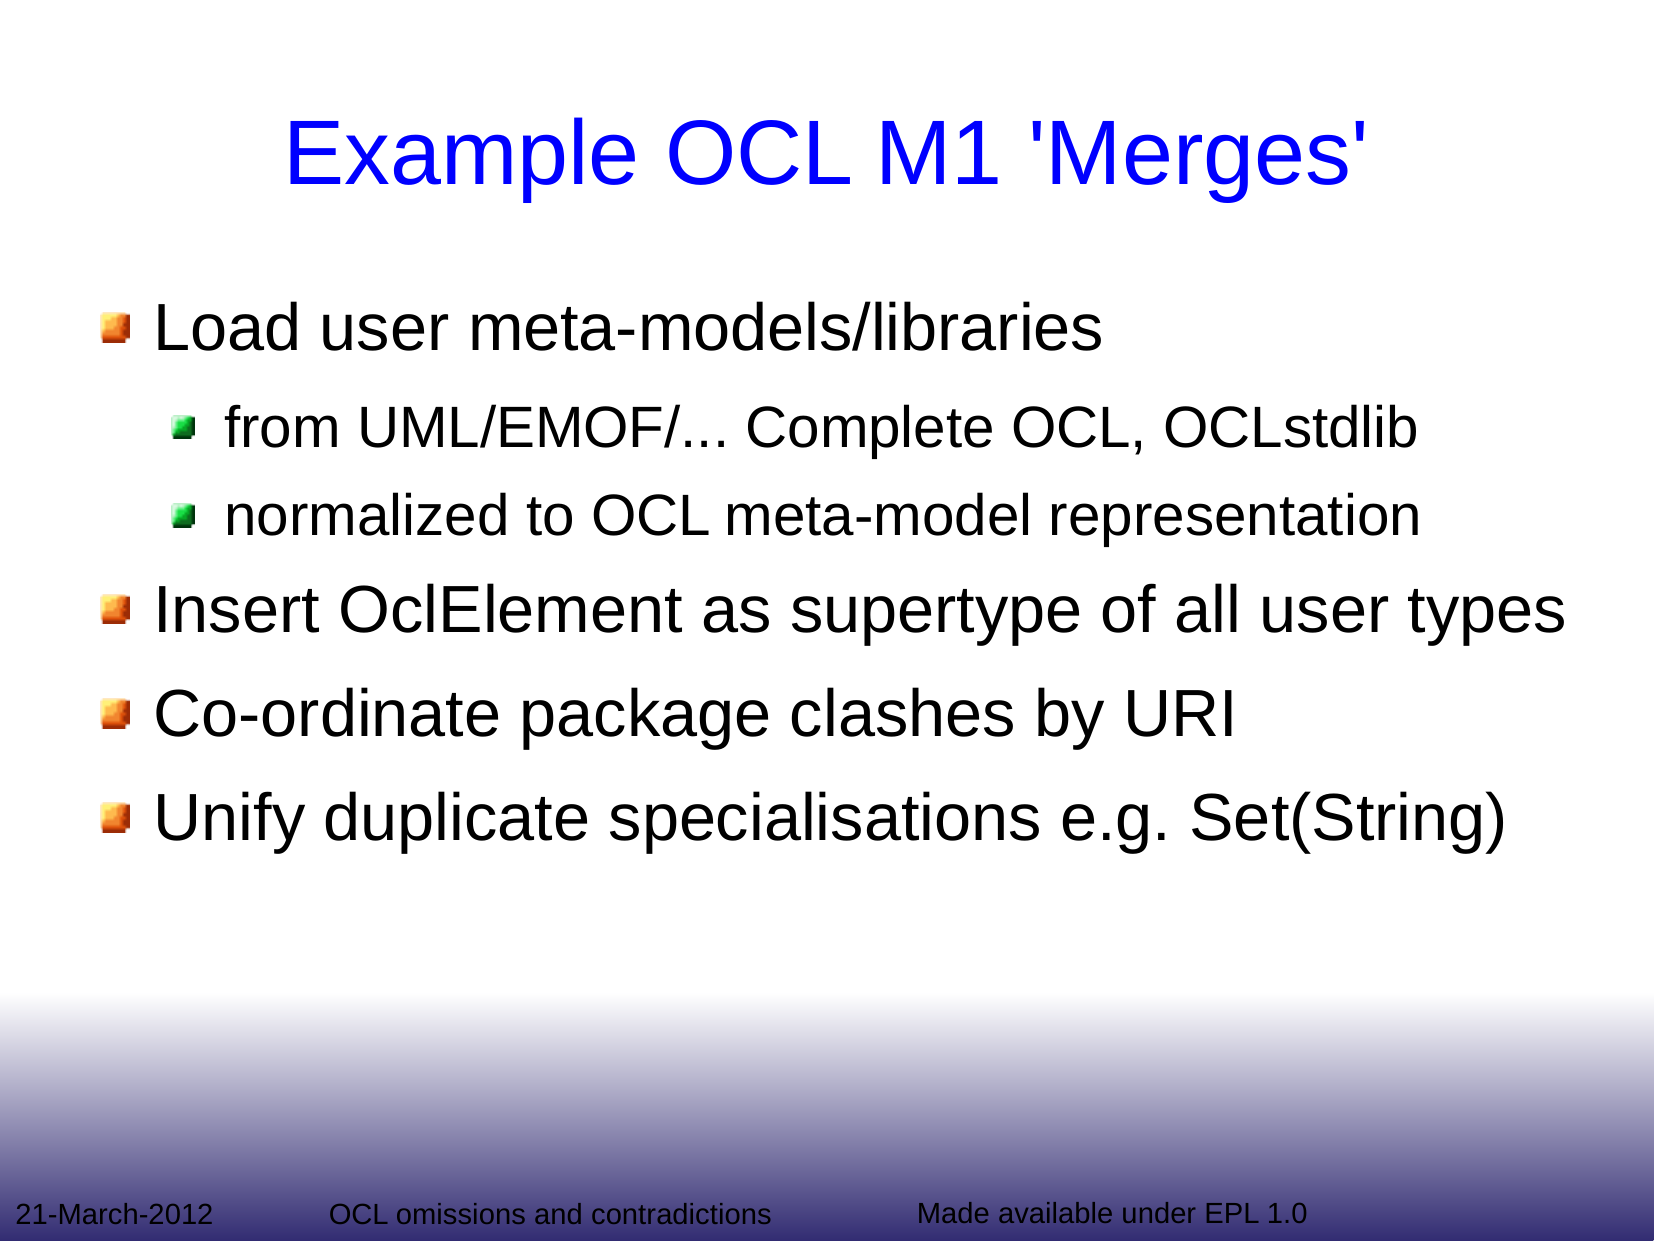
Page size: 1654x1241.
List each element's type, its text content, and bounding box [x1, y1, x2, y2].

title Example OCL M1 'Merges' [82, 49, 1571, 257]
list Load user meta-models/libraries from UML/EMOF/... Complete OCL, OCLstdlib normalized to OCL meta-model representation Insert OclElement as supertype of all user types Co-ordinate package clashes by URI Unify duplicate specialisations e.g. Set(String) [82, 290, 1571, 1109]
